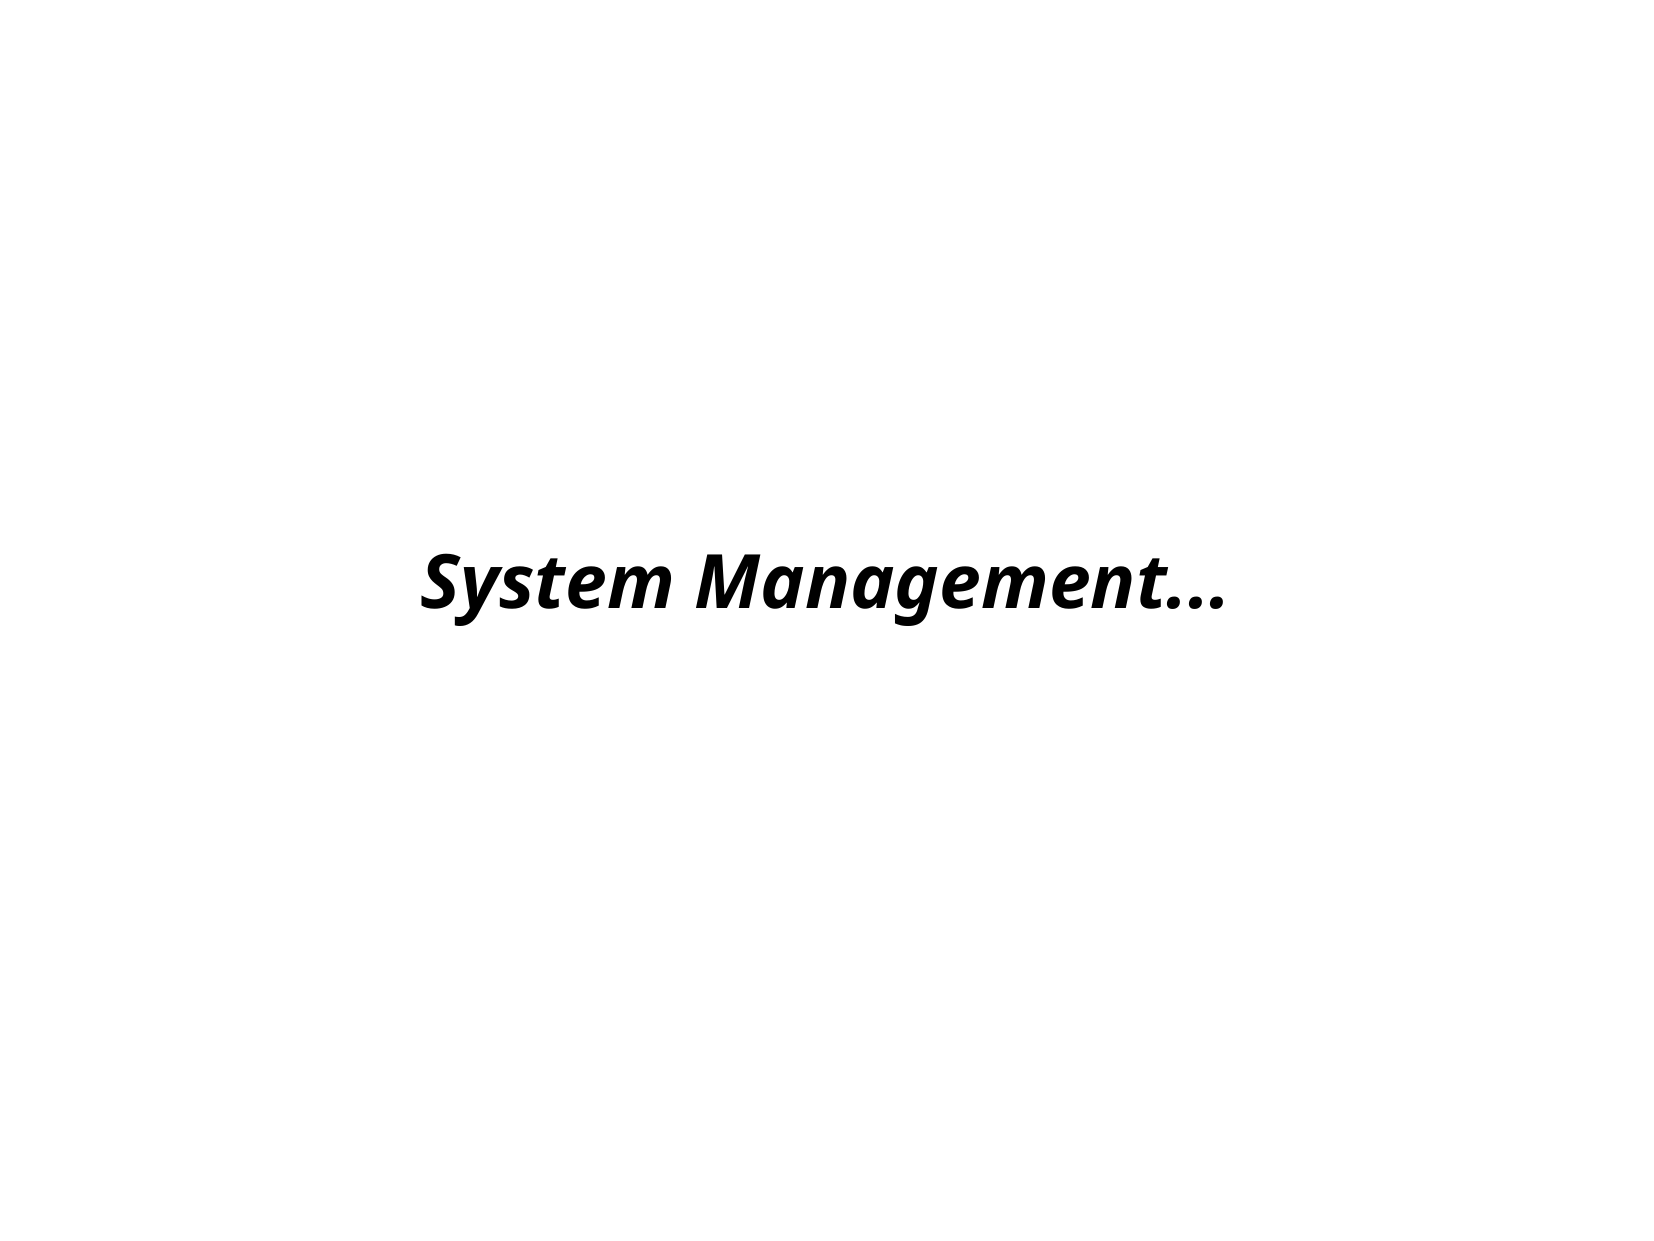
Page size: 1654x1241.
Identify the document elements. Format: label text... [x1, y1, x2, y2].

subtitle System Management... [82, 49, 1571, 1109]
